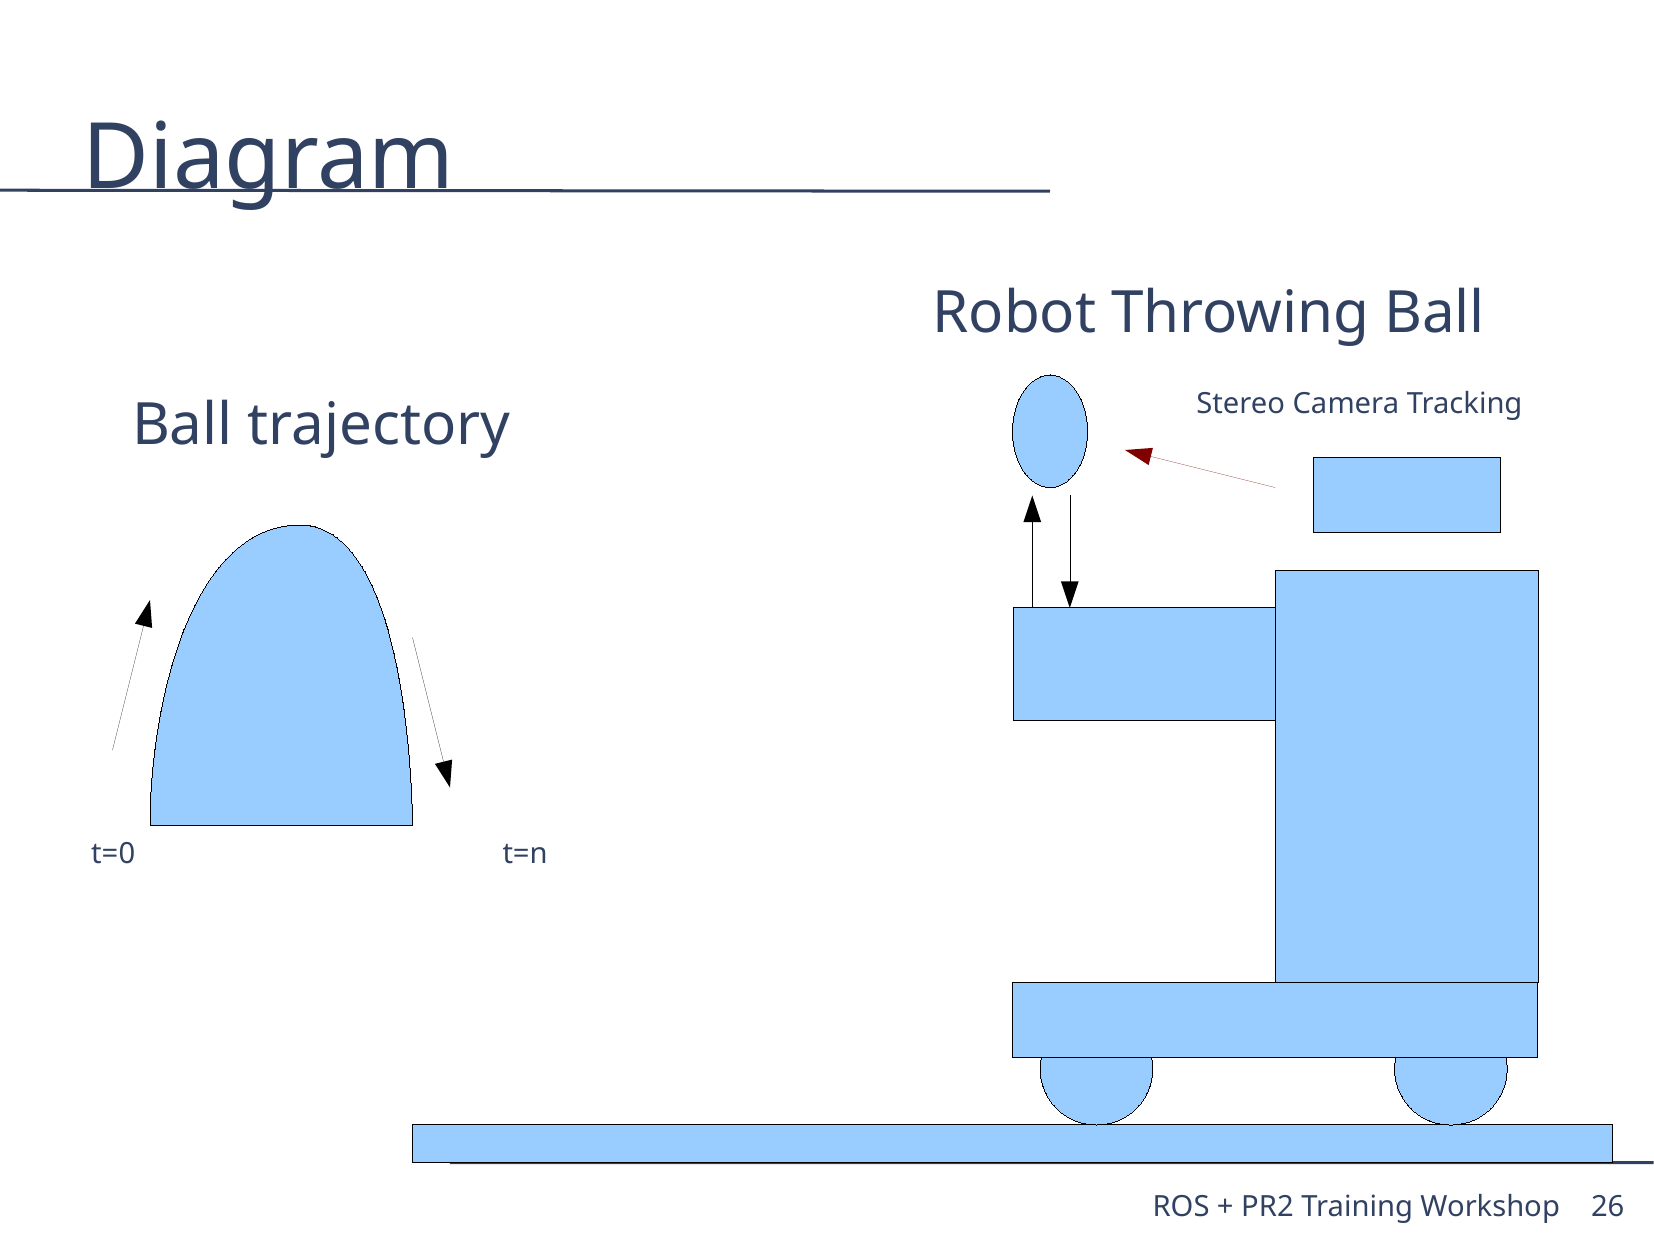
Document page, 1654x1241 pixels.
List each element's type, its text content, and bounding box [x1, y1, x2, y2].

text_box Stereo Camera Tracking [1125, 375, 1538, 425]
text_box [150, 525, 413, 826]
title Diagram [82, 49, 1571, 257]
text_box Robot Throwing Ball [825, 262, 1501, 346]
text_box Ball trajectory [75, 375, 526, 458]
text_box t=0 [37, 825, 151, 875]
text_box t=n [450, 825, 563, 875]
text_box [412, 570, 1613, 1163]
text_box [1313, 457, 1501, 533]
text_box [1012, 374, 1088, 488]
